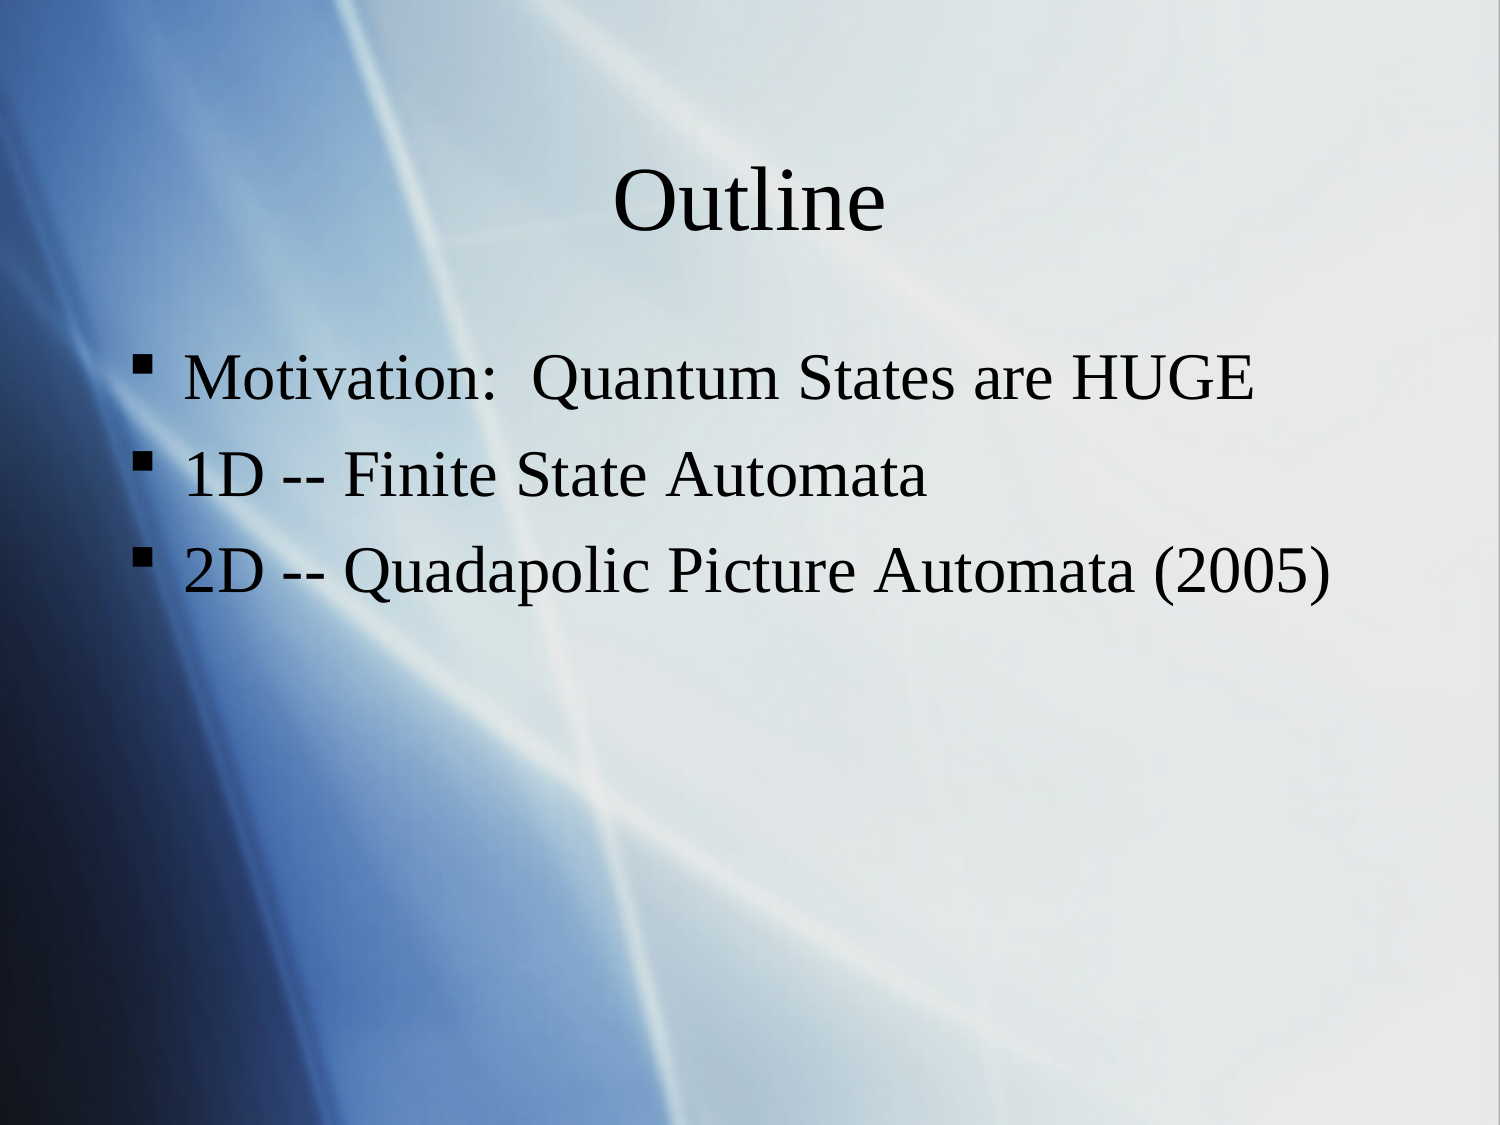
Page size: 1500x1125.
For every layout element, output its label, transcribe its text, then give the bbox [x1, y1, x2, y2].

picture [0, 0, 1500, 1125]
title Outline [112, 99, 1388, 288]
list Motivation: Quantum States are HUGE 1D -- Finite State Automata 2D -- Quadapolic Picture Automata (2005) [112, 324, 1388, 1001]
